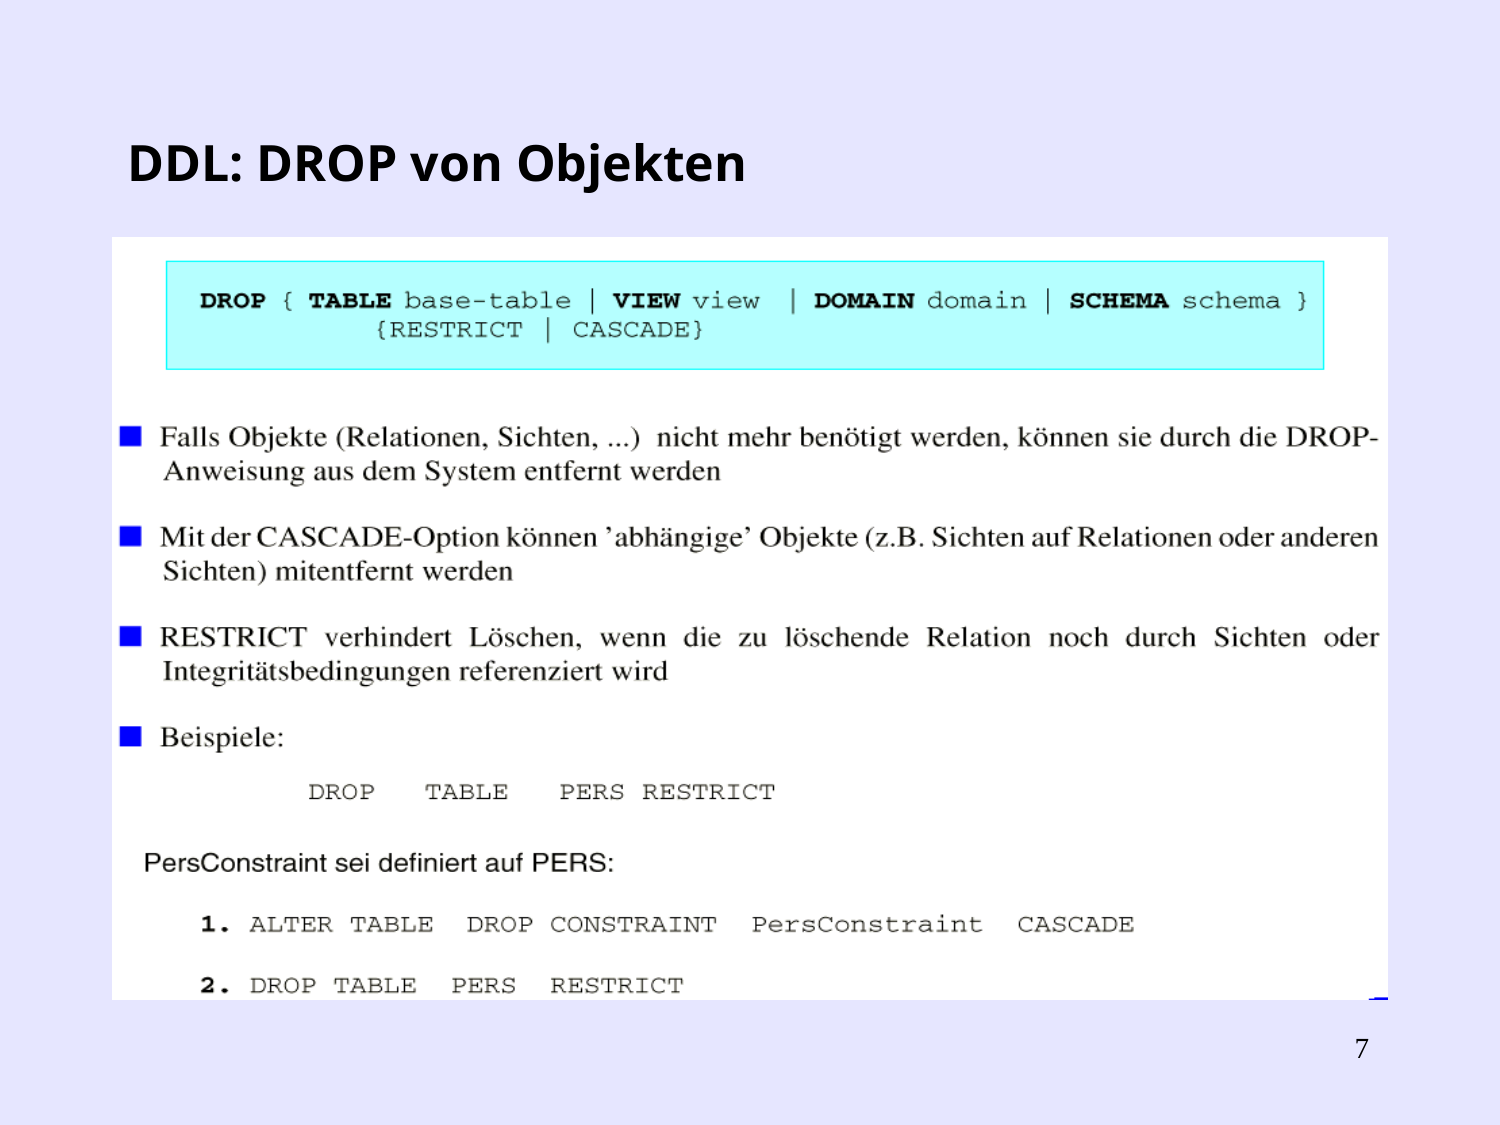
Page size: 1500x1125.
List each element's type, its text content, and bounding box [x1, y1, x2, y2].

title DDL: DROP von Objekten [112, 99, 1388, 226]
picture [112, 237, 1388, 1000]
